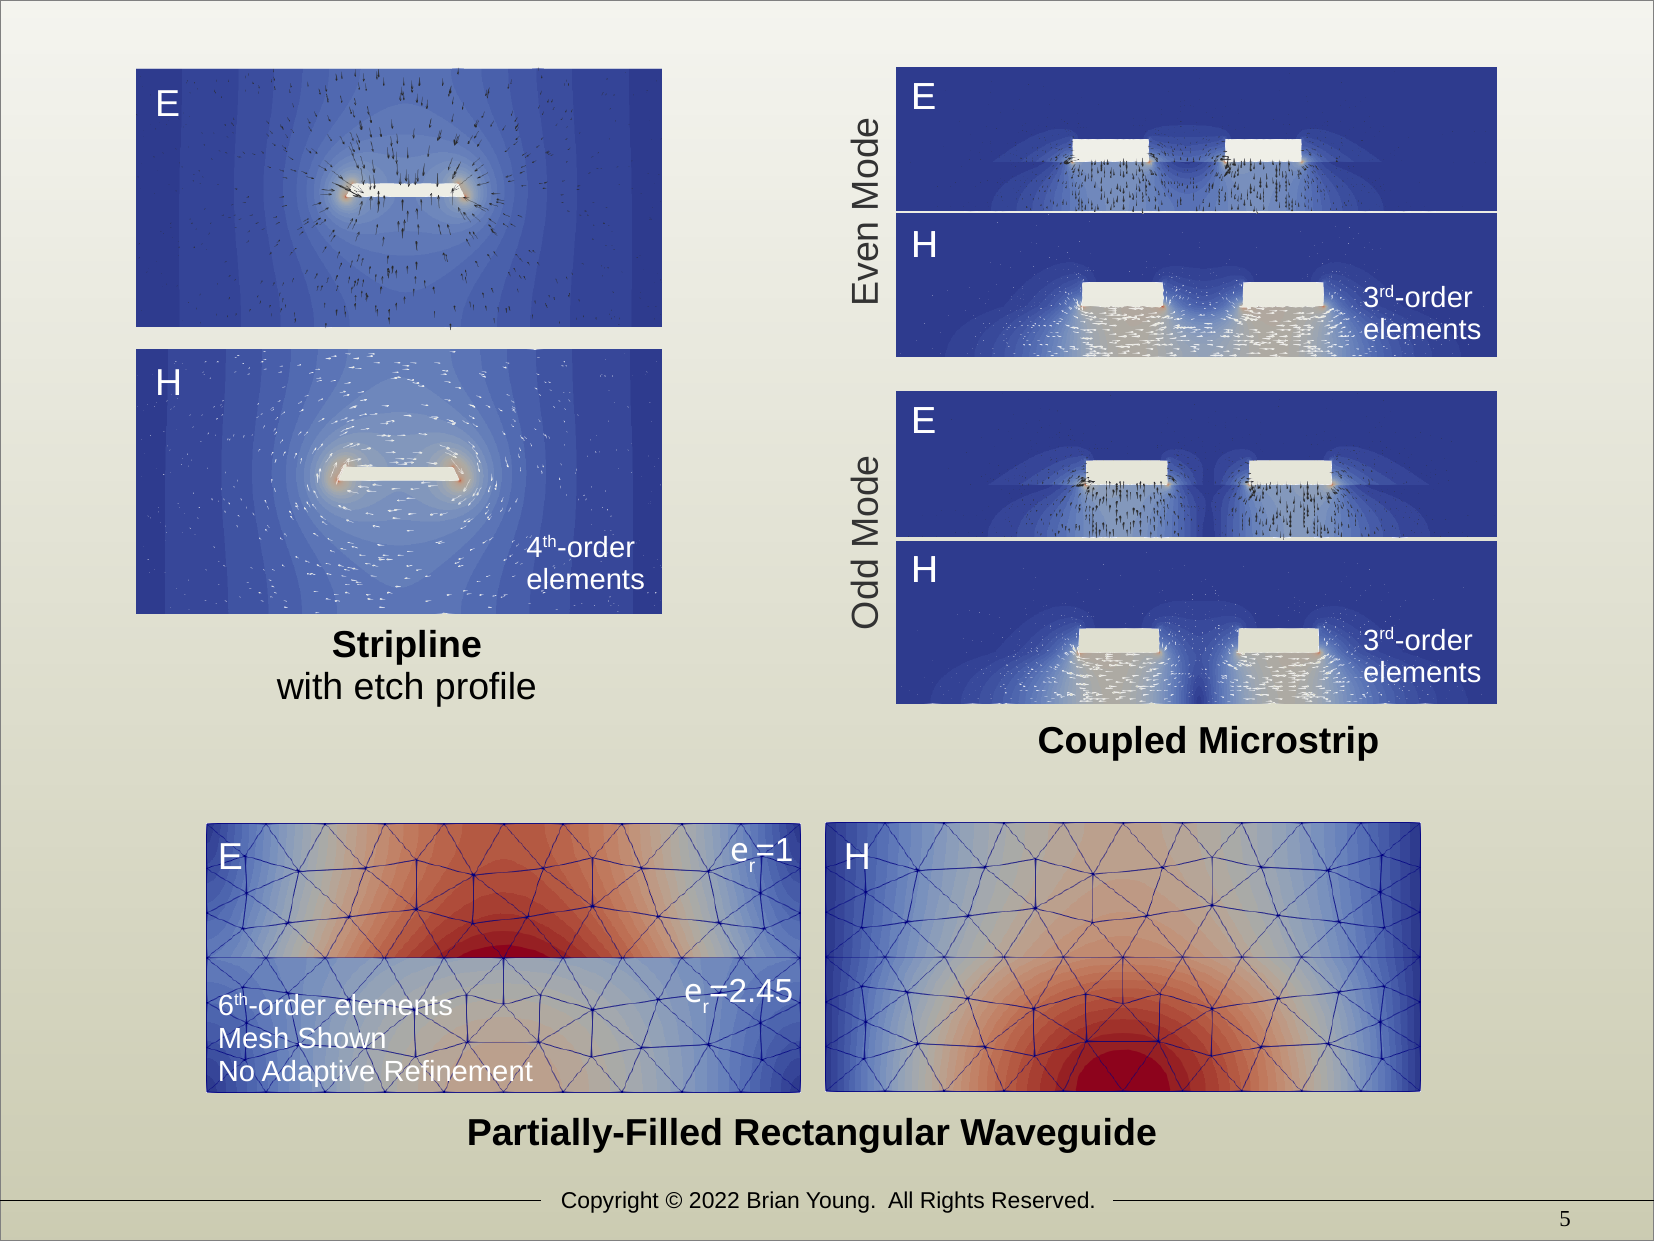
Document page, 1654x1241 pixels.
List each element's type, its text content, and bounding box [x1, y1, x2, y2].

text_box 4th-order elements [511, 523, 661, 605]
text_box E [896, 67, 987, 125]
text_box 6th-order elements Mesh Shown No Adaptive Refinement [203, 981, 583, 1096]
text_box er=1 [717, 819, 807, 879]
text_box H [140, 353, 231, 411]
text_box 3rd-order elements [1348, 273, 1497, 355]
text_box H [829, 828, 920, 886]
text_box Partially-Filled Rectangular Waveguide [452, 1104, 1173, 1161]
text_box 3rd-order elements [1348, 616, 1497, 698]
picture [136, 64, 662, 332]
text_box H [896, 541, 987, 599]
picture [203, 819, 804, 1096]
text_box er=2.45 [671, 960, 807, 1021]
picture [822, 819, 1423, 1096]
text_box E [140, 75, 231, 132]
text_box Odd Mode [836, 440, 894, 645]
text_box H [896, 216, 987, 274]
text_box E [203, 828, 294, 886]
picture [896, 67, 1497, 362]
text_box Stripline with etch profile [181, 616, 633, 716]
text_box Coupled Microstrip [1023, 712, 1395, 770]
picture [136, 346, 662, 617]
picture [896, 391, 1497, 707]
text_box Even Mode [836, 102, 894, 322]
text_box E [896, 392, 987, 450]
